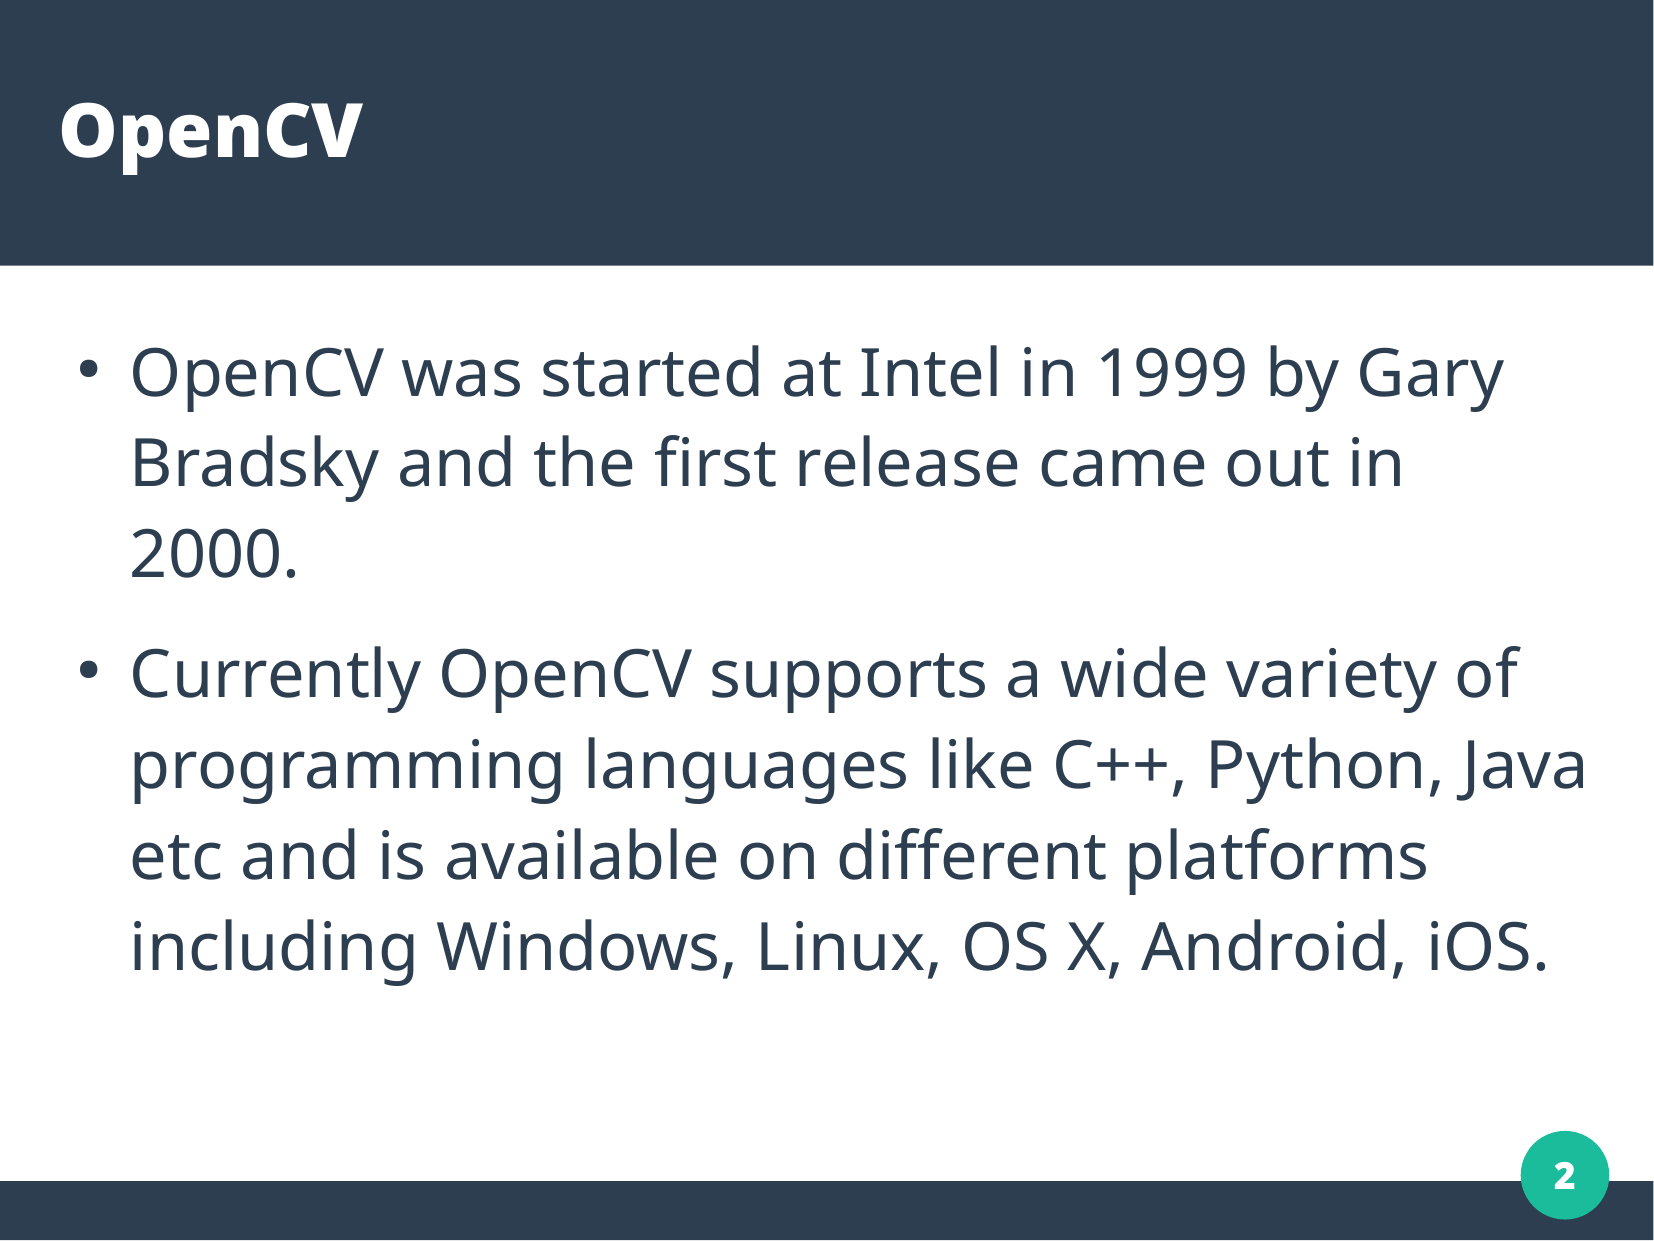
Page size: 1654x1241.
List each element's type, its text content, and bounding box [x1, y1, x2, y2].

list OpenCV was started at Intel in 1999 by Gary Bradsky and the first release came out in 2000. Currently OpenCV supports a wide variety of programming languages like C++, Python, Java etc and is available on different platforms including Windows, Linux, OS X, Android, iOS. [59, 324, 1595, 1152]
title OpenCV [59, 49, 1595, 207]
